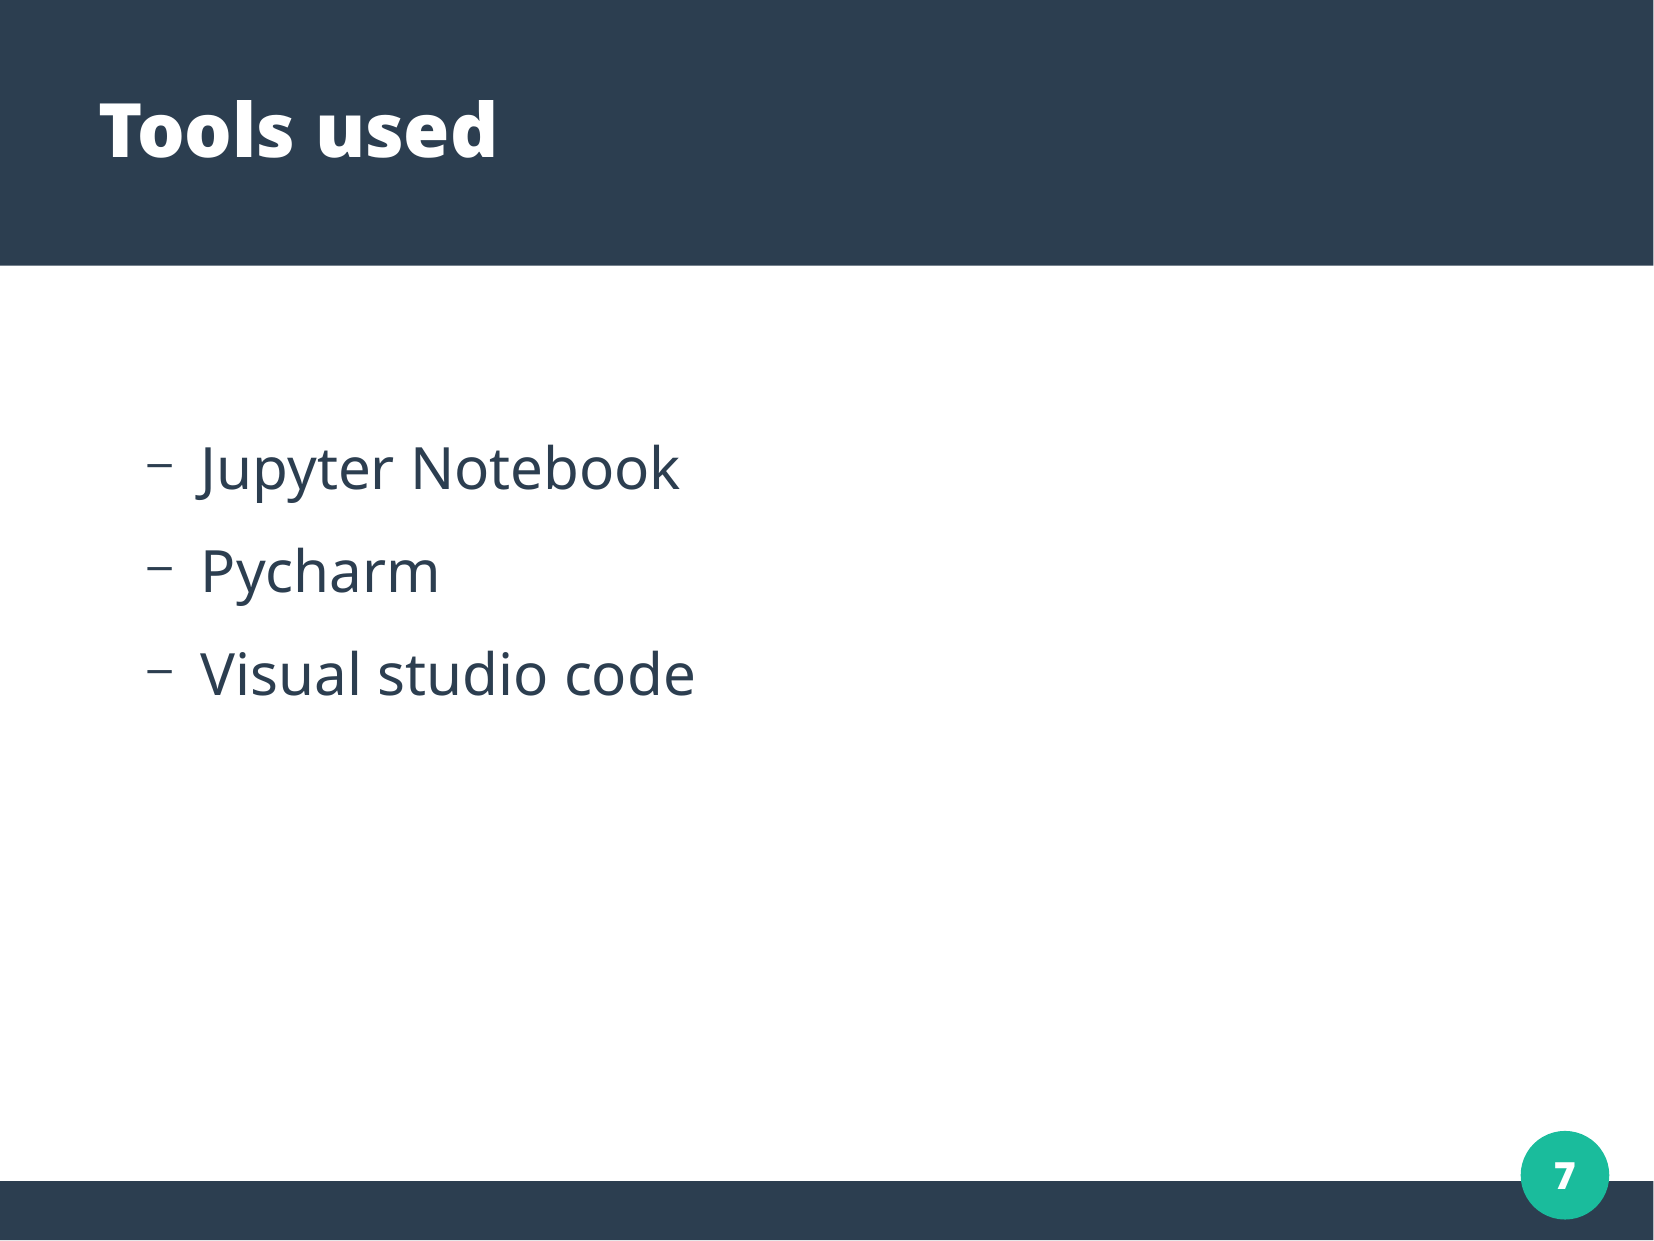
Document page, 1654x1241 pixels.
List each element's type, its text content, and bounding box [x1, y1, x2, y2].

title Tools used [59, 49, 1595, 207]
list Jupyter Notebook Pycharm Visual studio code [59, 324, 1595, 1152]
